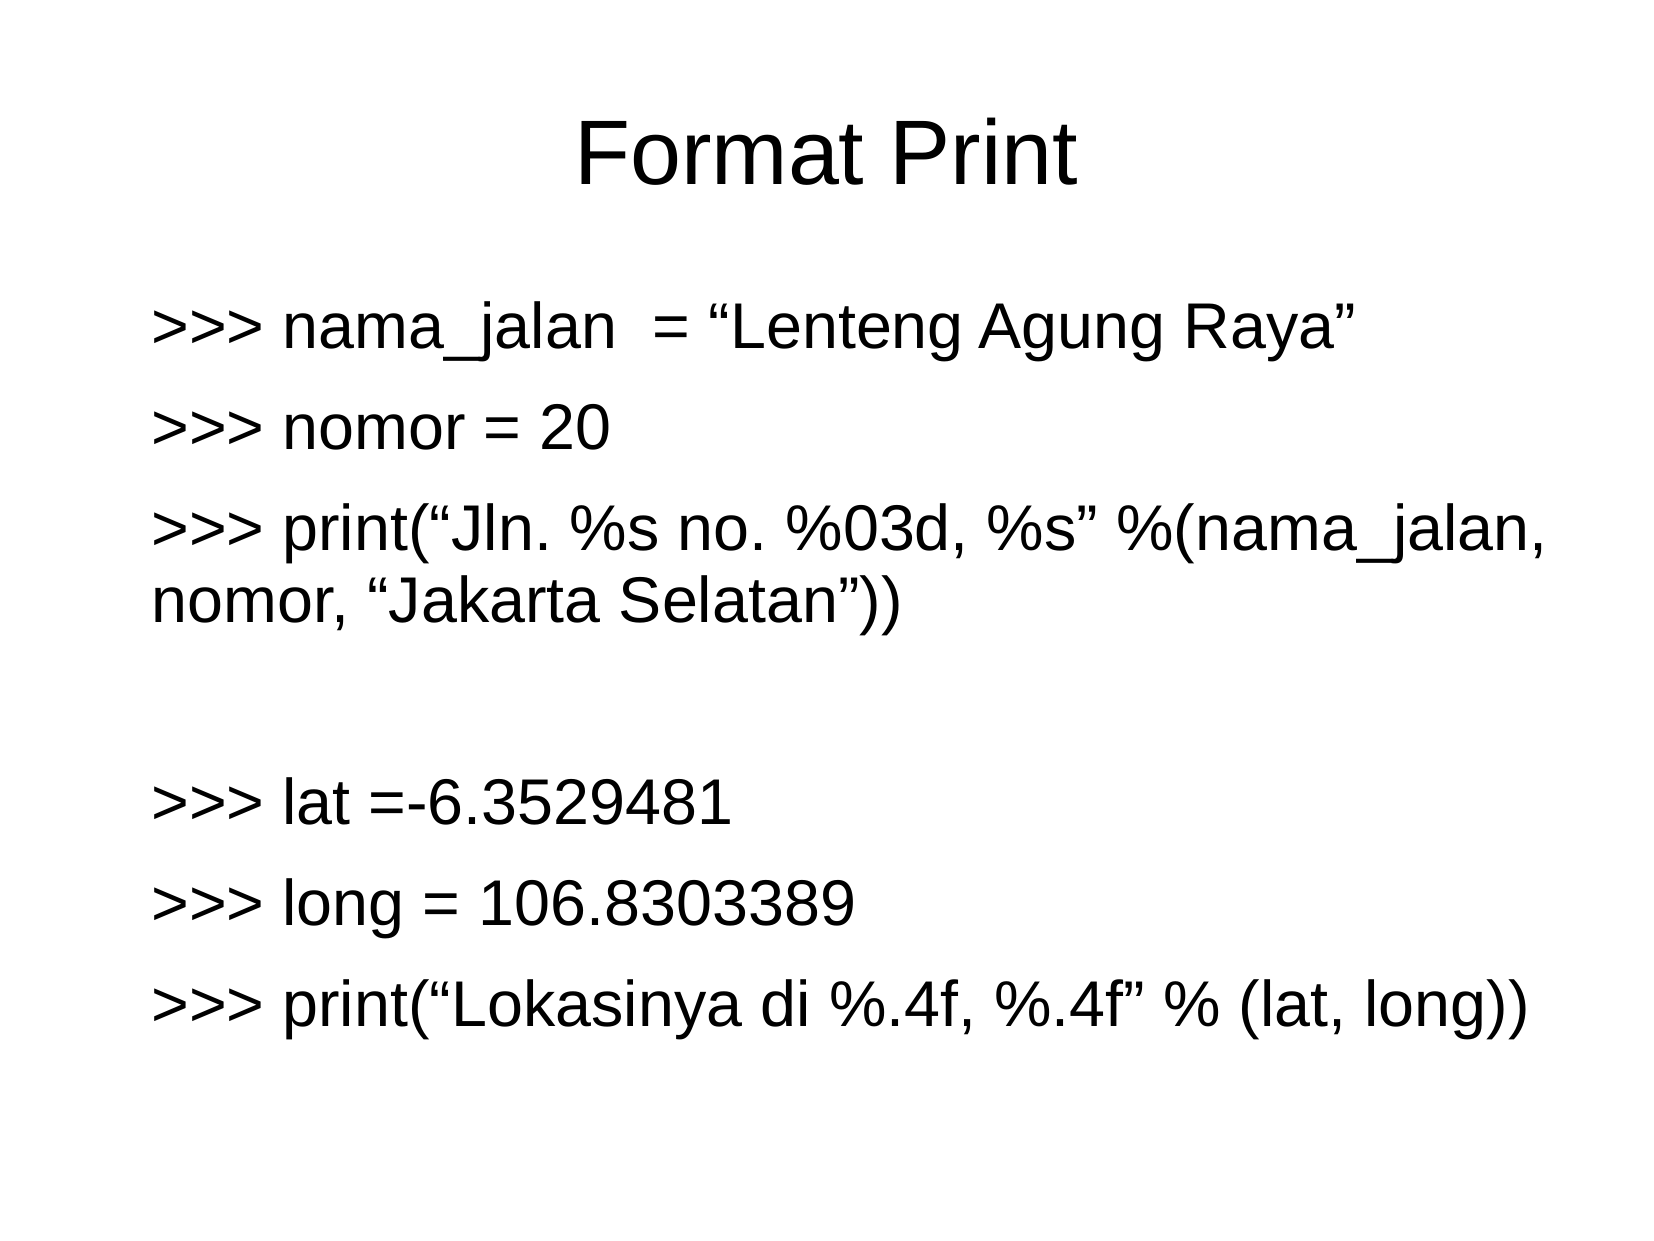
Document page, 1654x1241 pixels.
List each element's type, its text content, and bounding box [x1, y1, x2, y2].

list >>> nama_jalan = “Lenteng Agung Raya” >>> nomor = 20 >>> print(“Jln. %s no. %03d, %s” %(nama_jalan, nomor, “Jakarta Selatan”)) >>> lat =-6.3529481 >>> long = 106.8303389 >>> print(“Lokasinya di %.4f, %.4f” % (lat, long)) [82, 290, 1571, 1096]
title Format Print [82, 49, 1571, 257]
